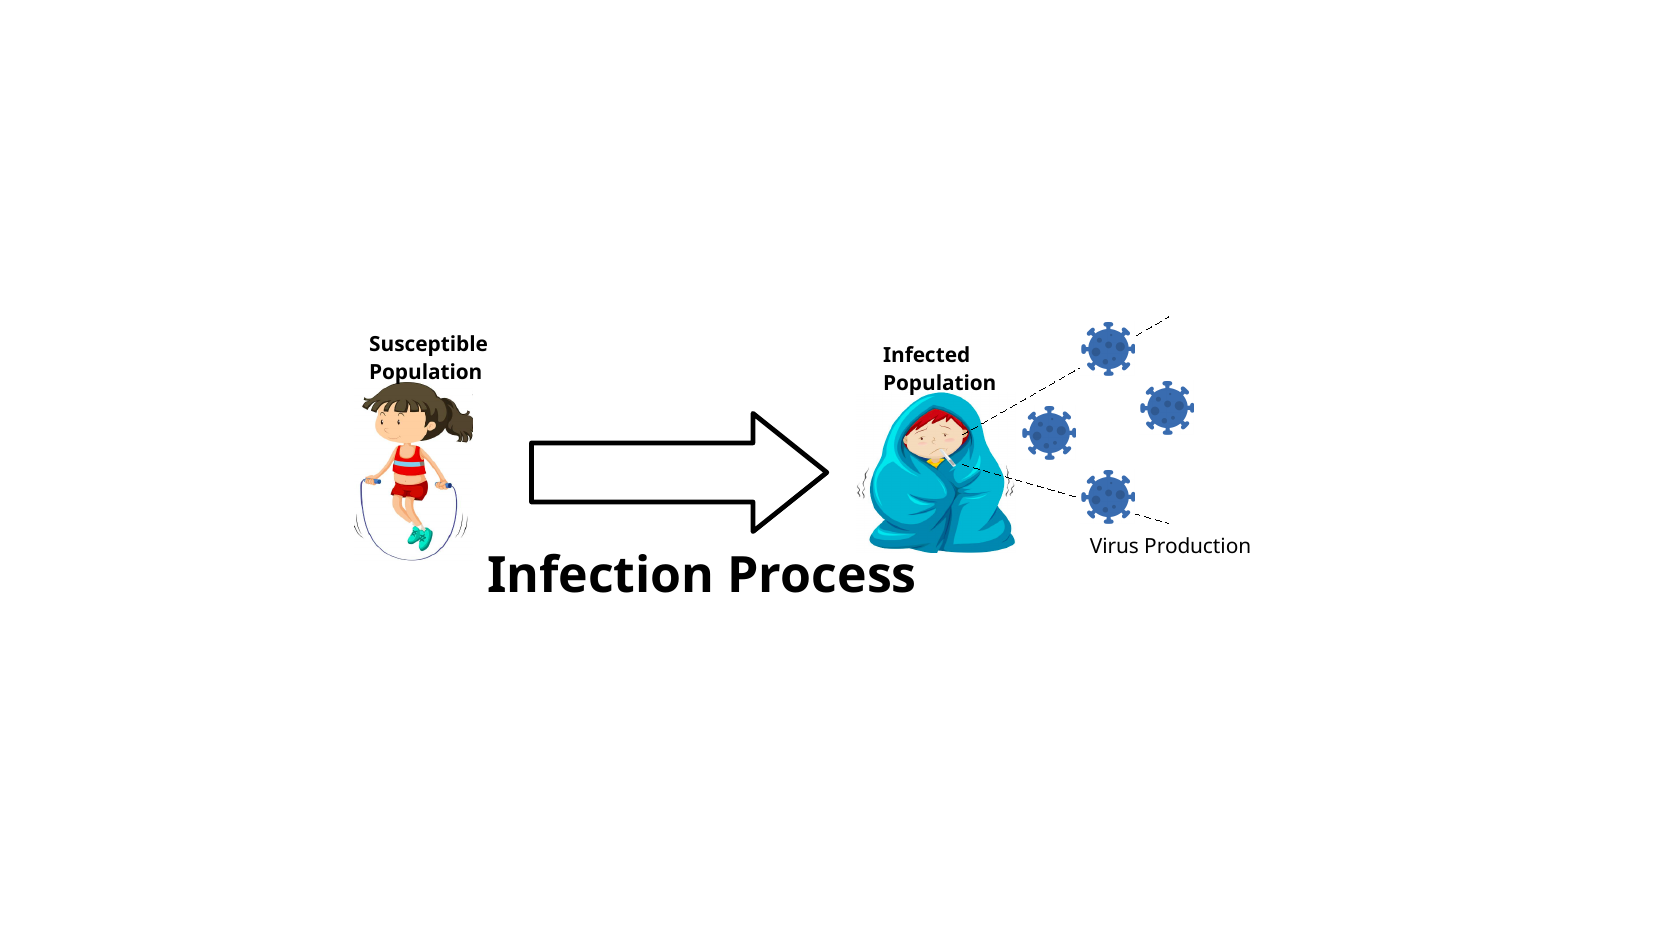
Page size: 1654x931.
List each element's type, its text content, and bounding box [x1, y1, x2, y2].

text_box Susceptible Population [354, 321, 500, 383]
picture [354, 383, 473, 562]
text_box Infected Population [868, 332, 996, 393]
picture [856, 392, 1016, 553]
picture [1080, 321, 1135, 376]
picture [1139, 380, 1194, 435]
picture [1021, 405, 1076, 460]
picture [1080, 469, 1135, 523]
text_box Infection Process [472, 531, 943, 602]
text_box Virus Production [1075, 523, 1258, 562]
